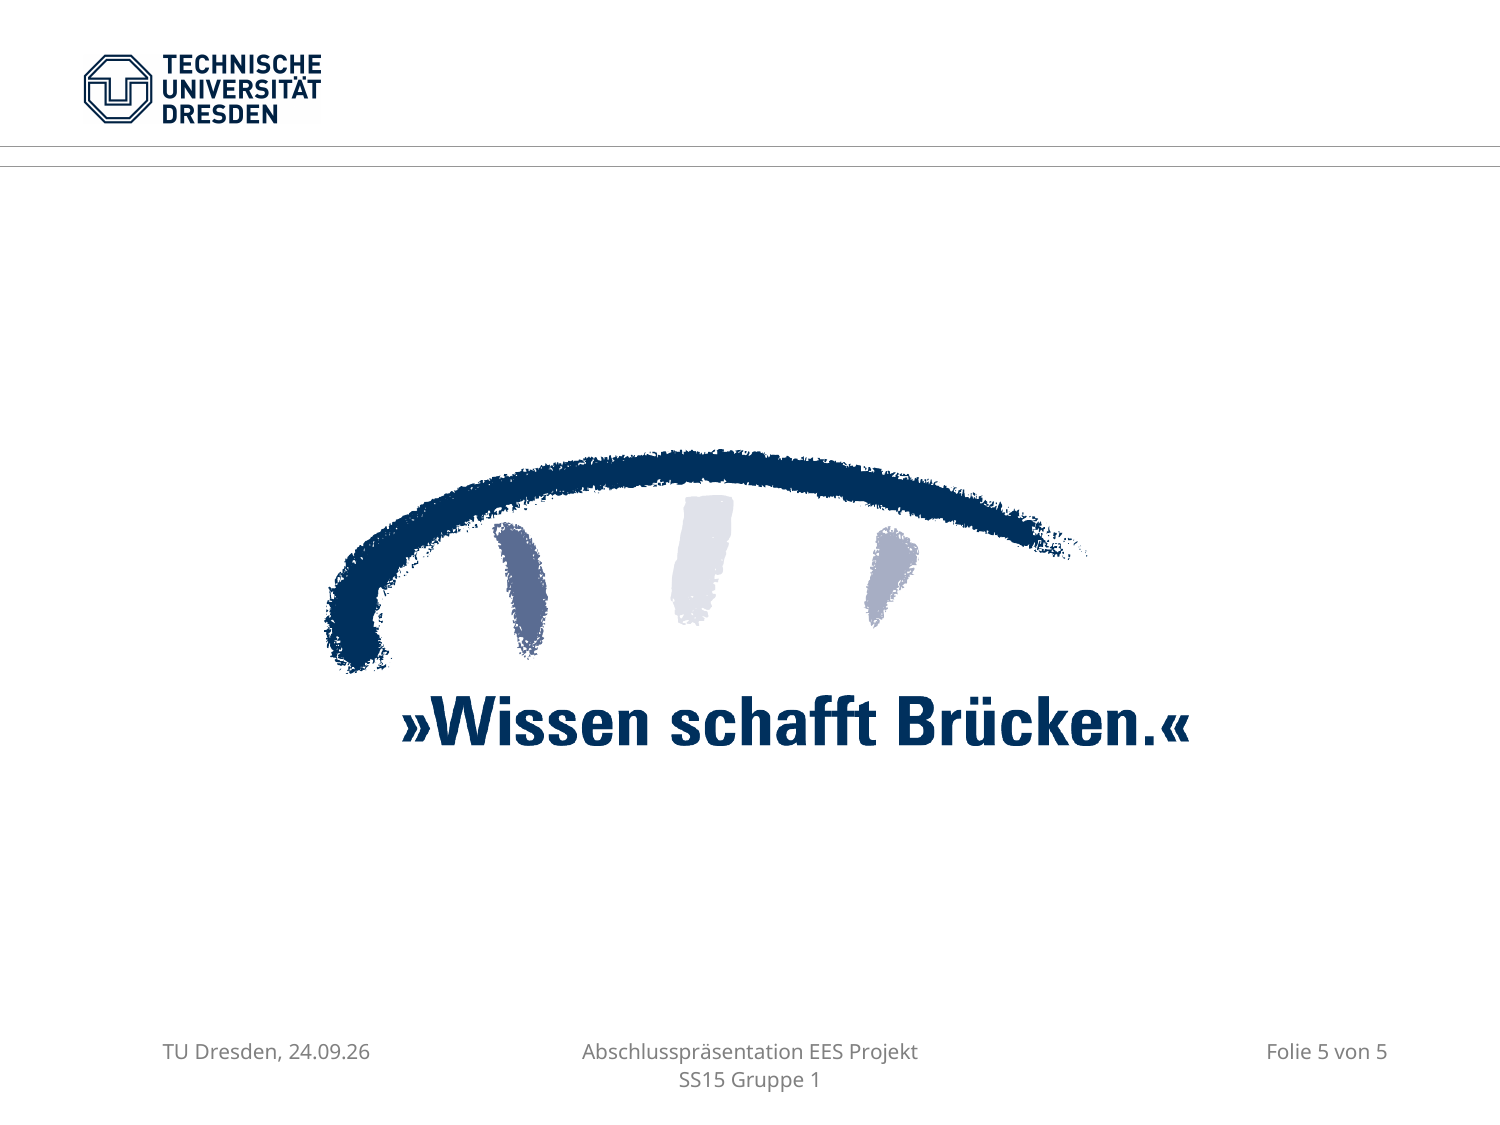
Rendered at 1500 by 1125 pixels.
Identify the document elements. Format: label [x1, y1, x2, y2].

picture [324, 449, 1189, 746]
picture [83, 54, 321, 124]
